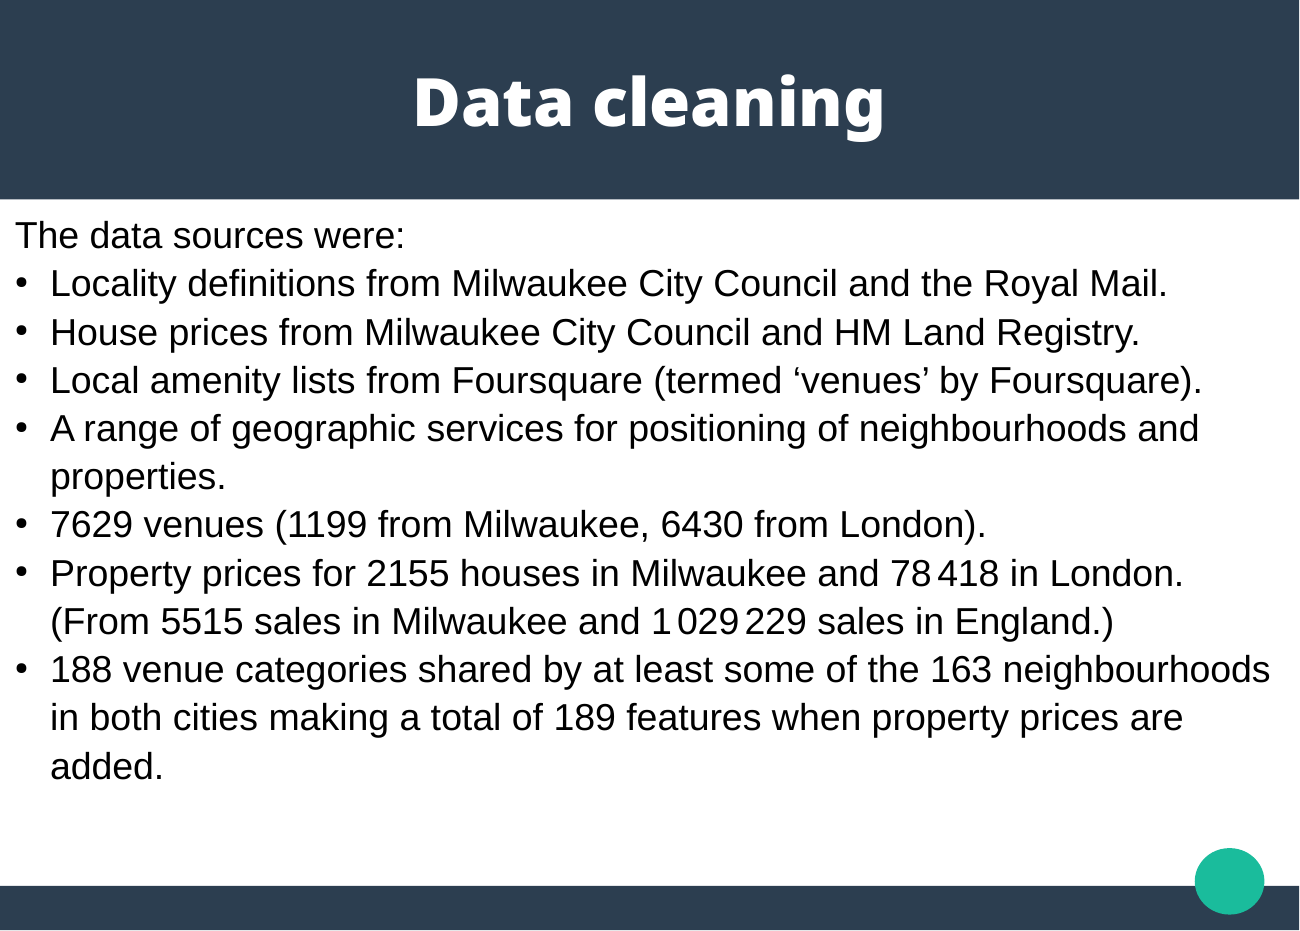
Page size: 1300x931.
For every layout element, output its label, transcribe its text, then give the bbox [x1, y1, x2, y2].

subtitle Data cleaning [0, 0, 1300, 200]
text_box The data sources were: Locality definitions from Milwaukee City Council and the Royal Mail. House prices from Milwaukee City Council and HM Land Registry. Local amenity lists from Foursquare (termed ‘venues’ by Foursquare). A range of geographic services for positioning of neighbourhoods and properties. 7629 venues (1199 from Milwaukee, 6430 from London). Property prices for 2155 houses in Milwaukee and 78 418 in London. (From 5515 sales in Milwaukee and 1 029 229 sales in England.) 188 venue categories shared by at least some of the 163 neighbourhoods in both cities making a total of 189 features when property prices are added. [0, 200, 1300, 795]
